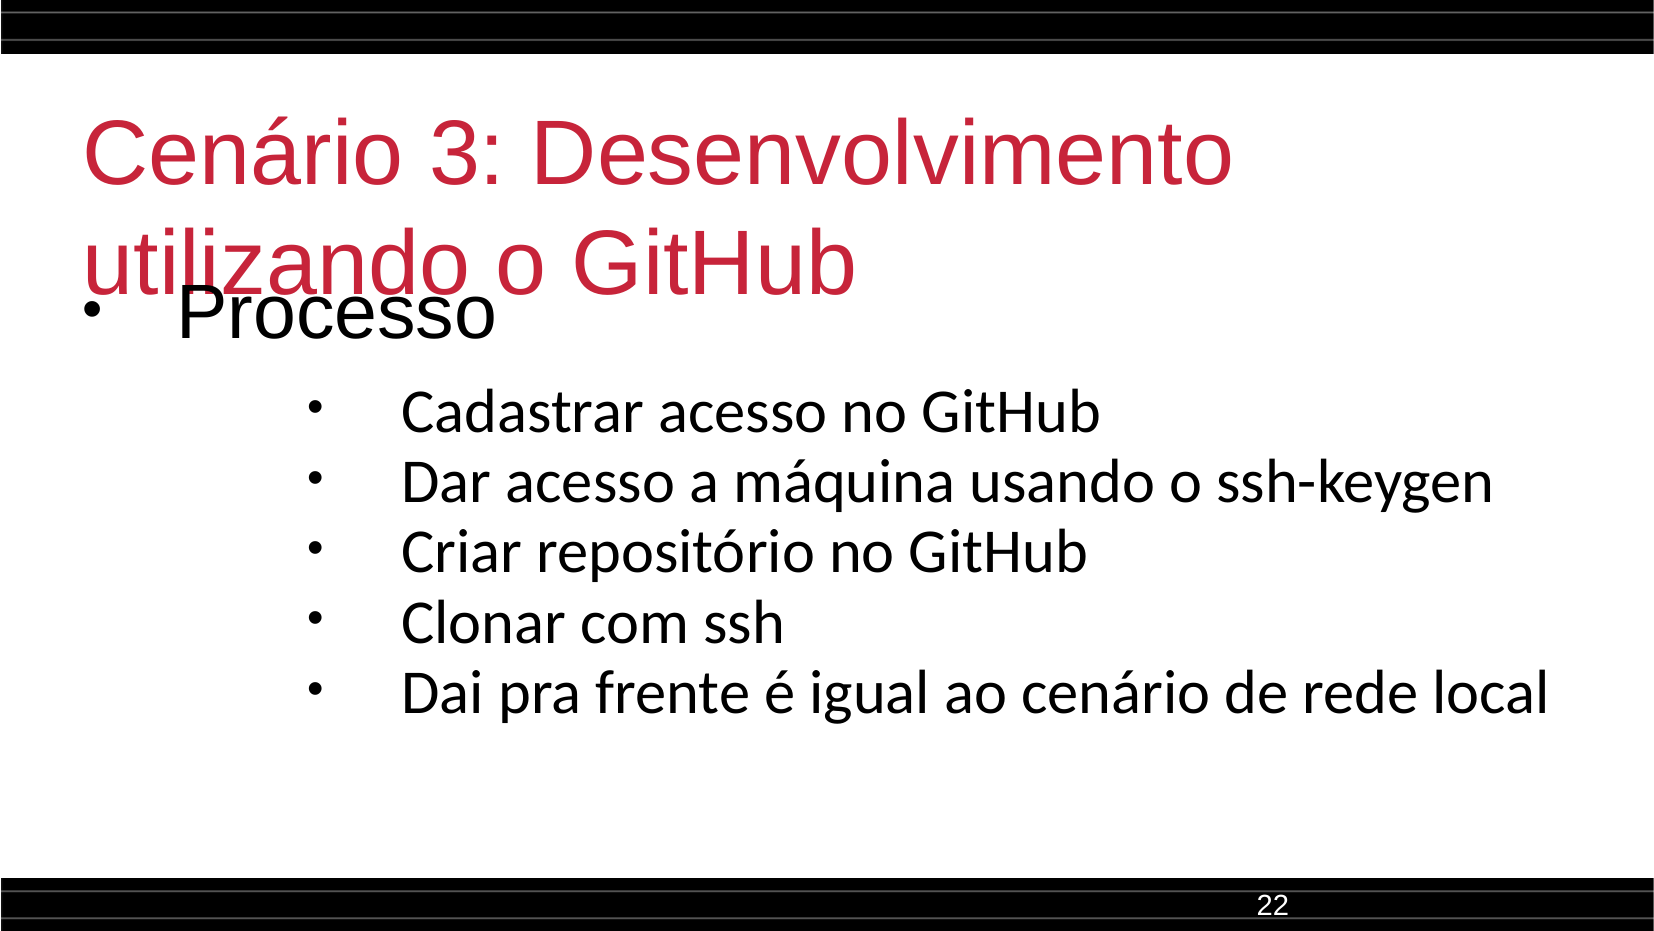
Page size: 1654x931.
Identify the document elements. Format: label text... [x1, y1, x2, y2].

list Processo Cadastrar acesso no GitHub Dar acesso a máquina usando o ssh-keygen Criar repositório no GitHub Clonar com ssh Dai pra frente é igual ao cenário de rede local [82, 271, 1571, 758]
title Cenário 3: Desenvolvimento utilizando o GitHub [82, 92, 1571, 249]
